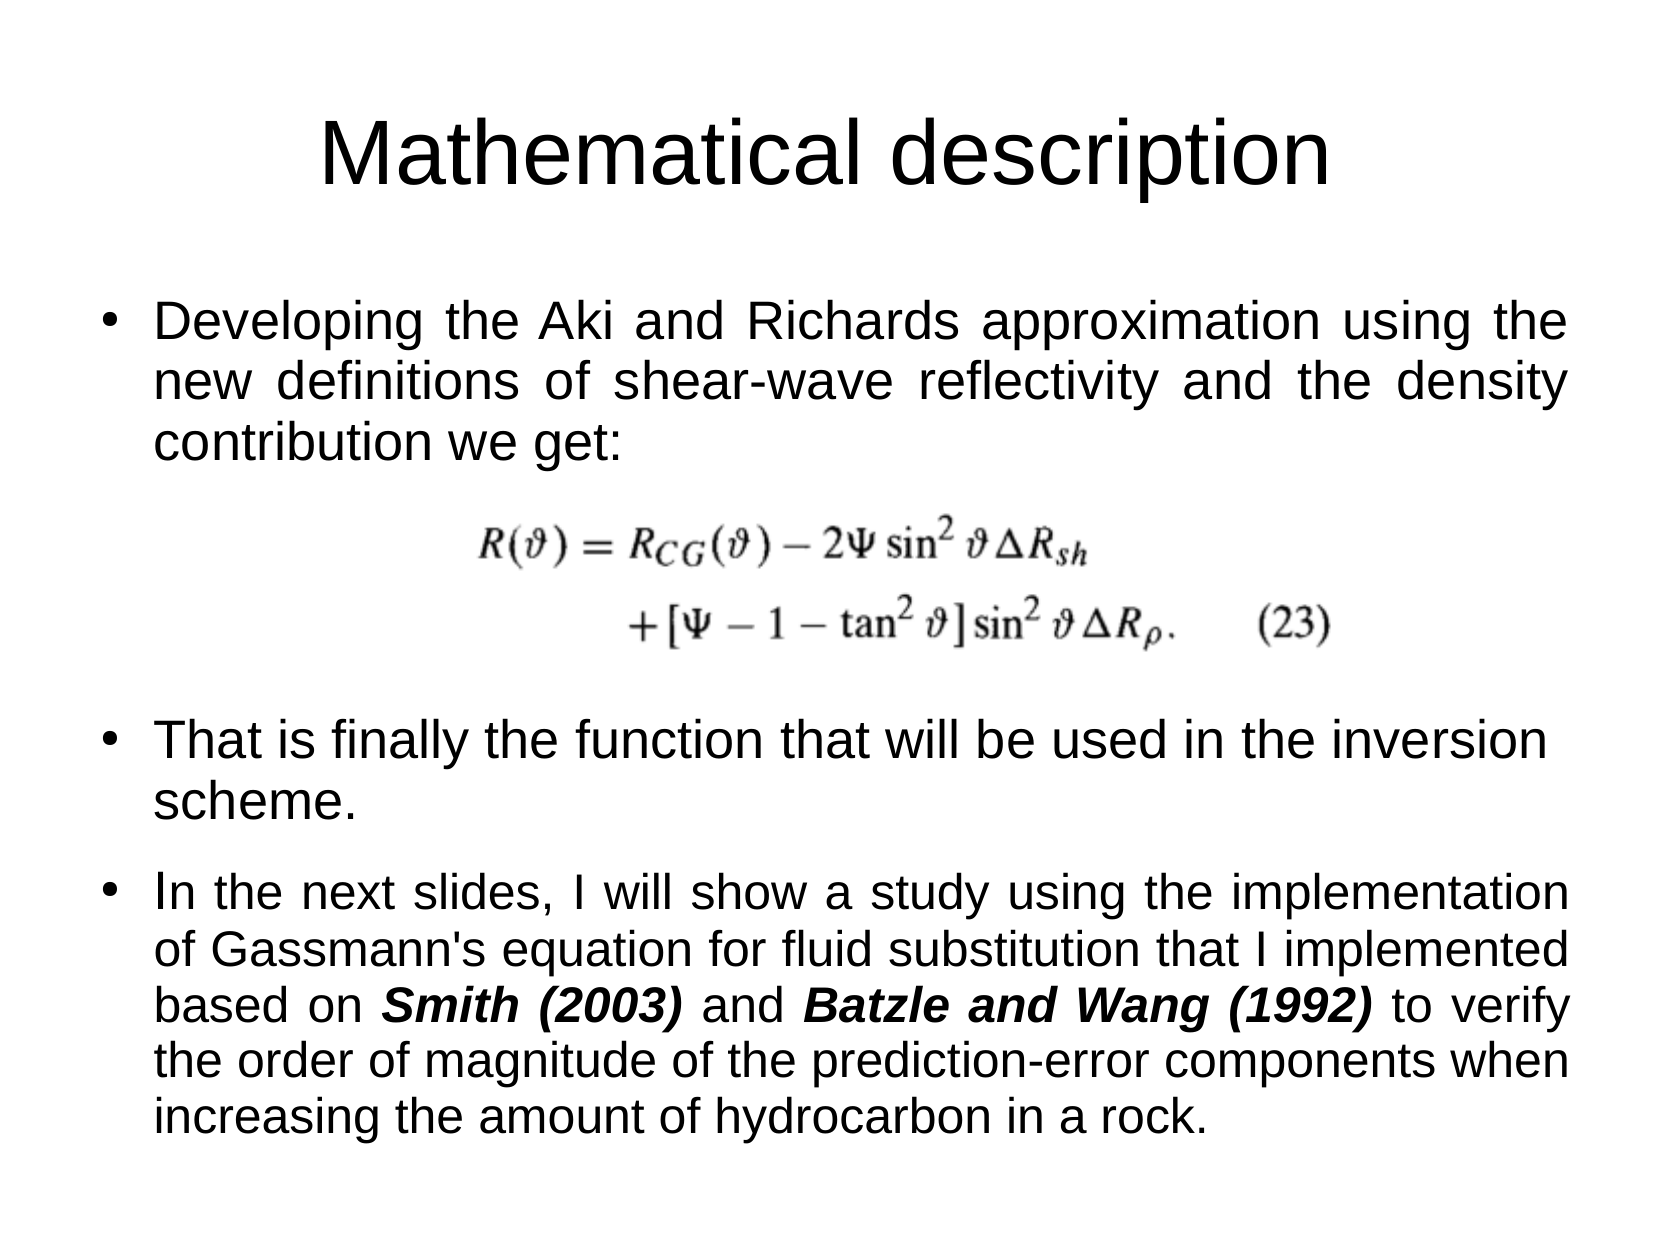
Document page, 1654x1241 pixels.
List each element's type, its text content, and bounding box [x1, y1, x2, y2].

title Mathematical description [82, 49, 1571, 257]
picture [310, 494, 1353, 682]
list Developing the Aki and Richards approximation using the new definitions of shear-wave reflectivity and the density contribution we get: That is finally the function that will be used in the inversion scheme. In the next slides, I will show a study using the implementation of Gassmann's equation for fluid substitution that I implemented based on Smith (2003) and Batzle and Wang (1992) to verify the order of magnitude of the prediction-error components when increasing the amount of hydrocarbon in a rock. [82, 290, 1571, 1216]
